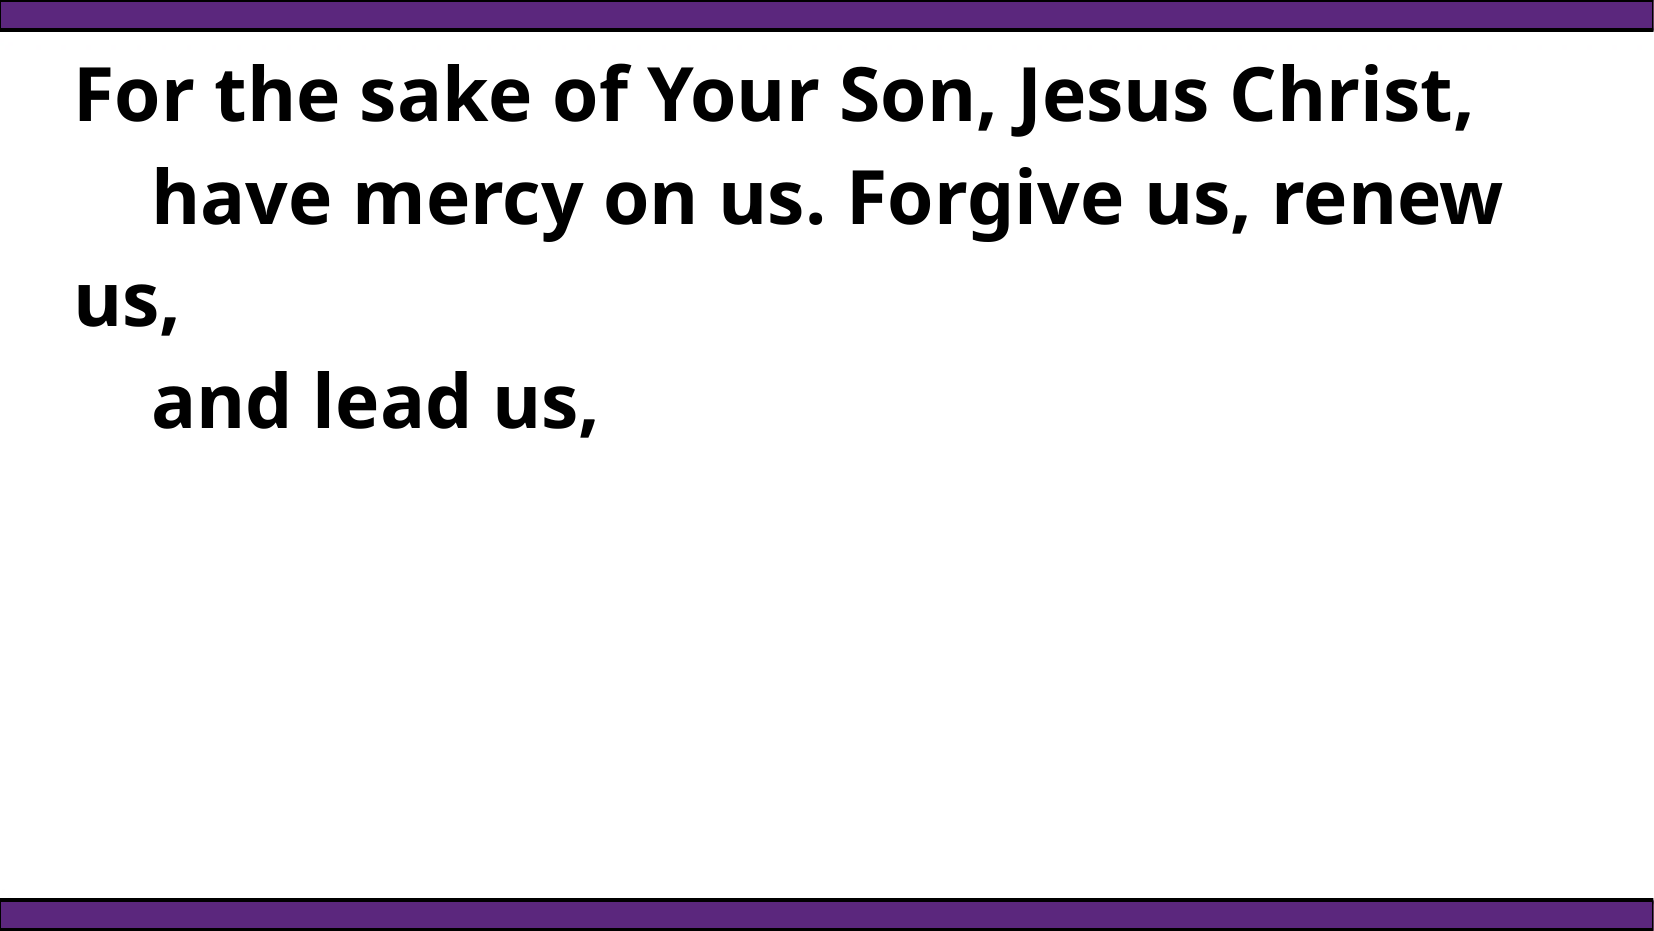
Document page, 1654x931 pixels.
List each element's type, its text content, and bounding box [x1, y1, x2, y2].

text_box [0, 0, 1654, 31]
picture [0, 31, 1654, 900]
text_box For the sake of Your Son, Jesus Christ, have mercy on us. Forgive us, renew us, and lead us, [58, 34, 1589, 349]
text_box [0, 900, 1654, 931]
